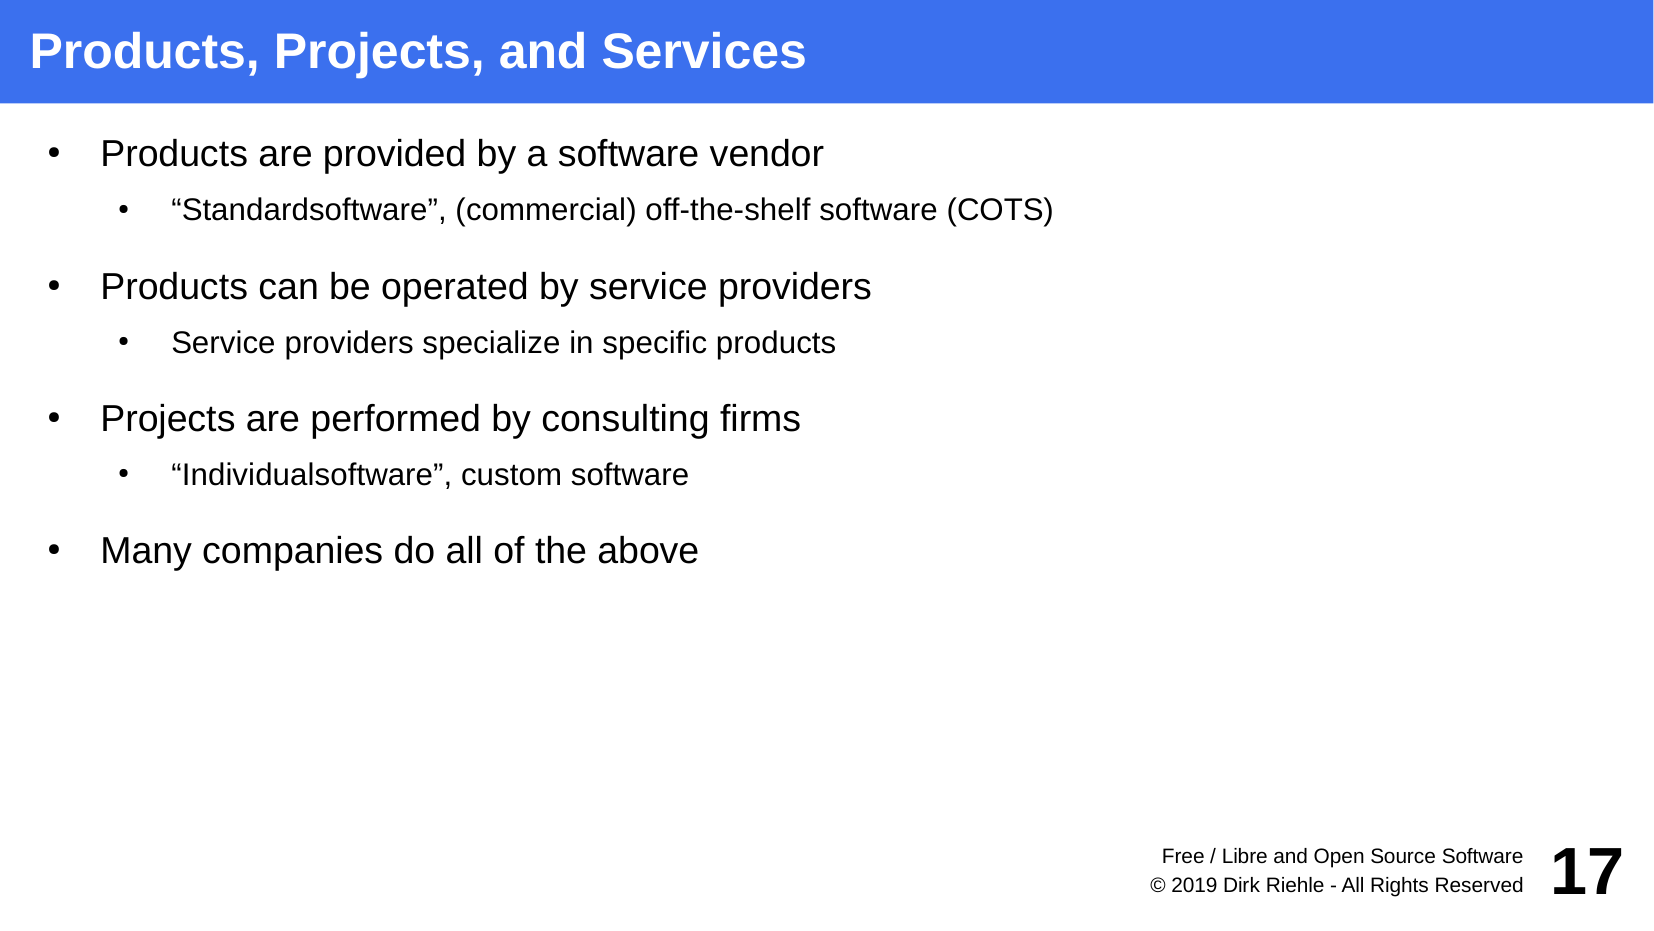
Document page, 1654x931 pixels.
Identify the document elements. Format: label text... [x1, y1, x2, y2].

title Products, Projects, and Services [0, 0, 1654, 104]
list Products are provided by a software vendor “Standardsoftware”, (commercial) off-the-shelf software (COTS) Products can be operated by service providers Service providers specialize in specific products Projects are performed by consulting firms “Individualsoftware”, custom software Many companies do all of the above [29, 132, 1625, 813]
